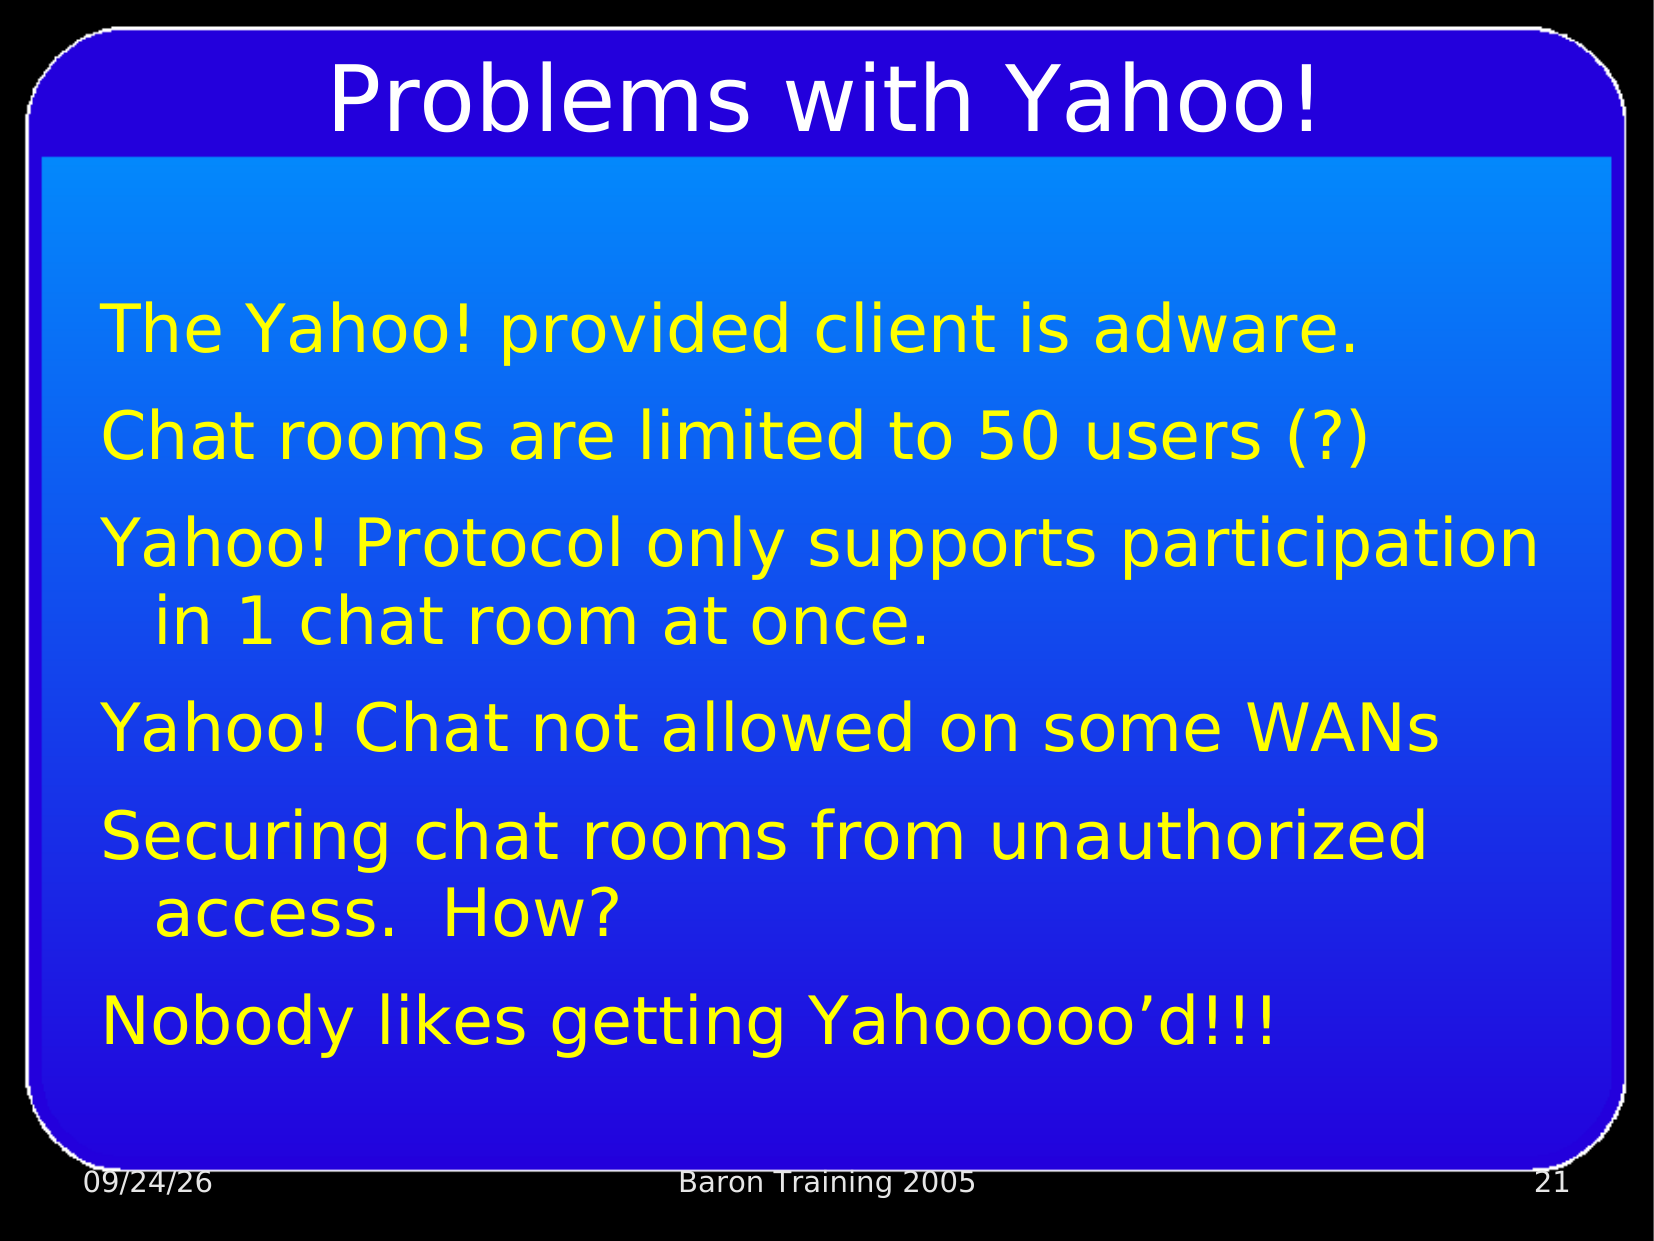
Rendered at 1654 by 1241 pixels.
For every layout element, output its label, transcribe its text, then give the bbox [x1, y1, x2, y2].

list The Yahoo! provided client is adware. Chat rooms are limited to 50 users (?) Yahoo! Protocol only supports participation in 1 chat room at once. Yahoo! Chat not allowed on some WANs Securing chat rooms from unauthorized access. How? Nobody likes getting Yahooooo’d!!! [82, 290, 1571, 1109]
title Problems with Yahoo! [82, 46, 1571, 154]
picture [0, 0, 1654, 1241]
